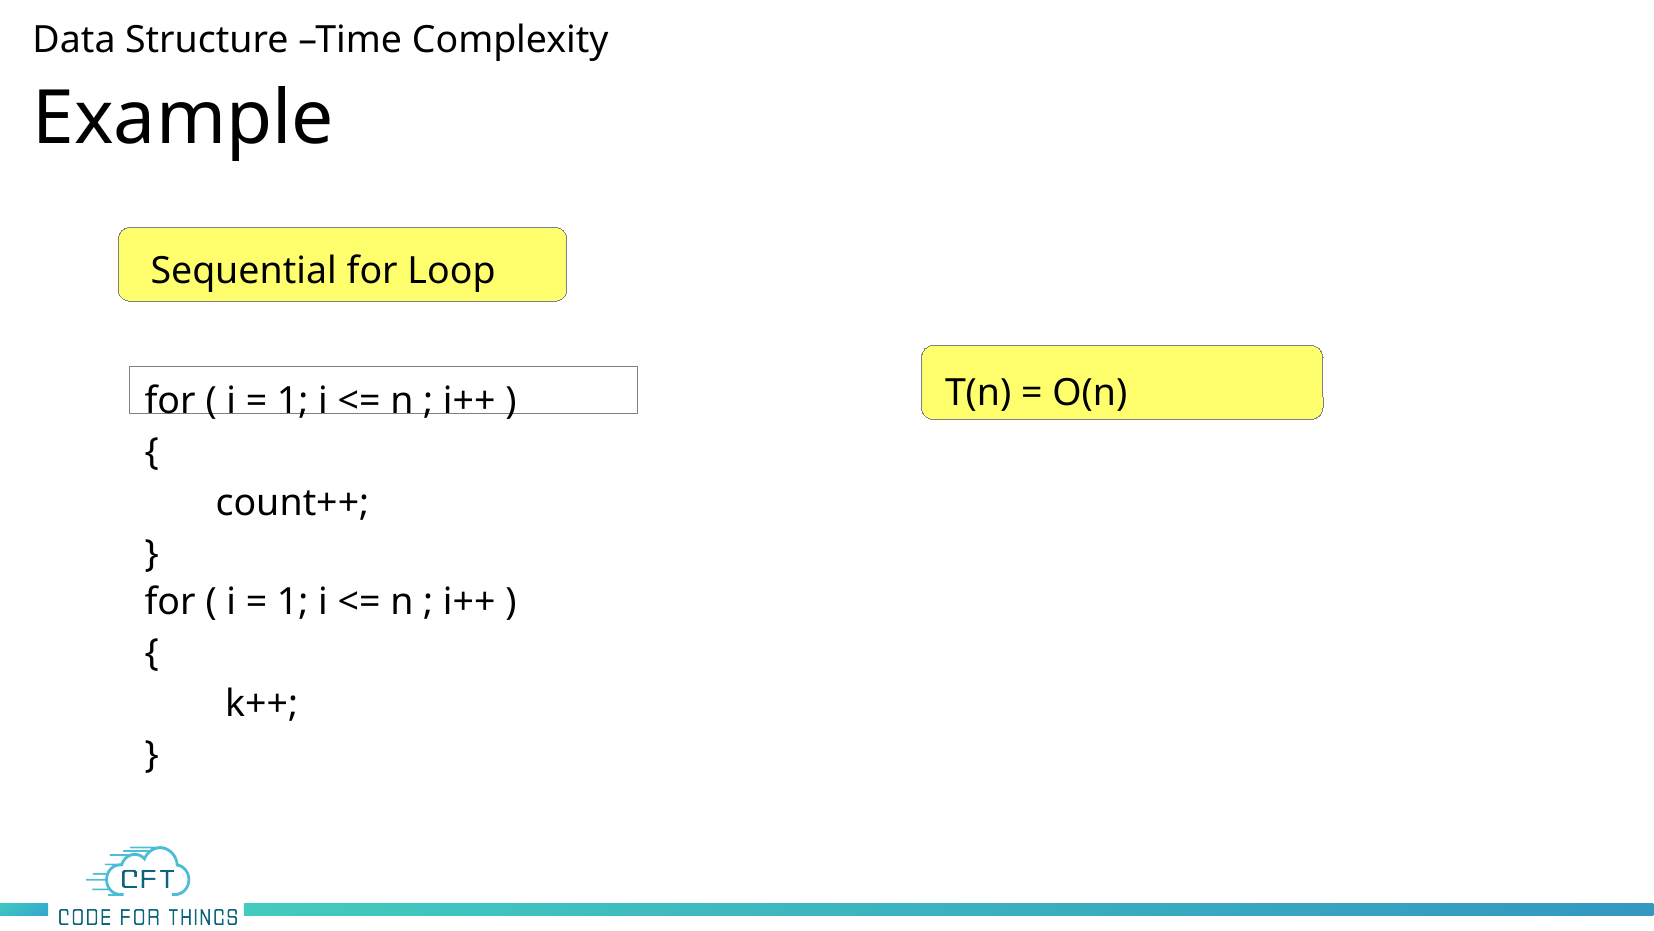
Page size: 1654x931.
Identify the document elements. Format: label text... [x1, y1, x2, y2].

text_box for ( i = 1; i <= n ; i++ ) { k++; } [94, 566, 662, 756]
text_box T(n) = O(n) [930, 357, 1323, 417]
text_box Sequential for Loop [135, 236, 538, 298]
title Data Structure –Time Complexity Example [32, 12, 1184, 166]
text_box [921, 345, 1324, 420]
text_box for ( i = 1; i <= n ; i++ ) { count++; } [94, 366, 662, 556]
picture [59, 846, 237, 925]
text_box [118, 227, 567, 302]
